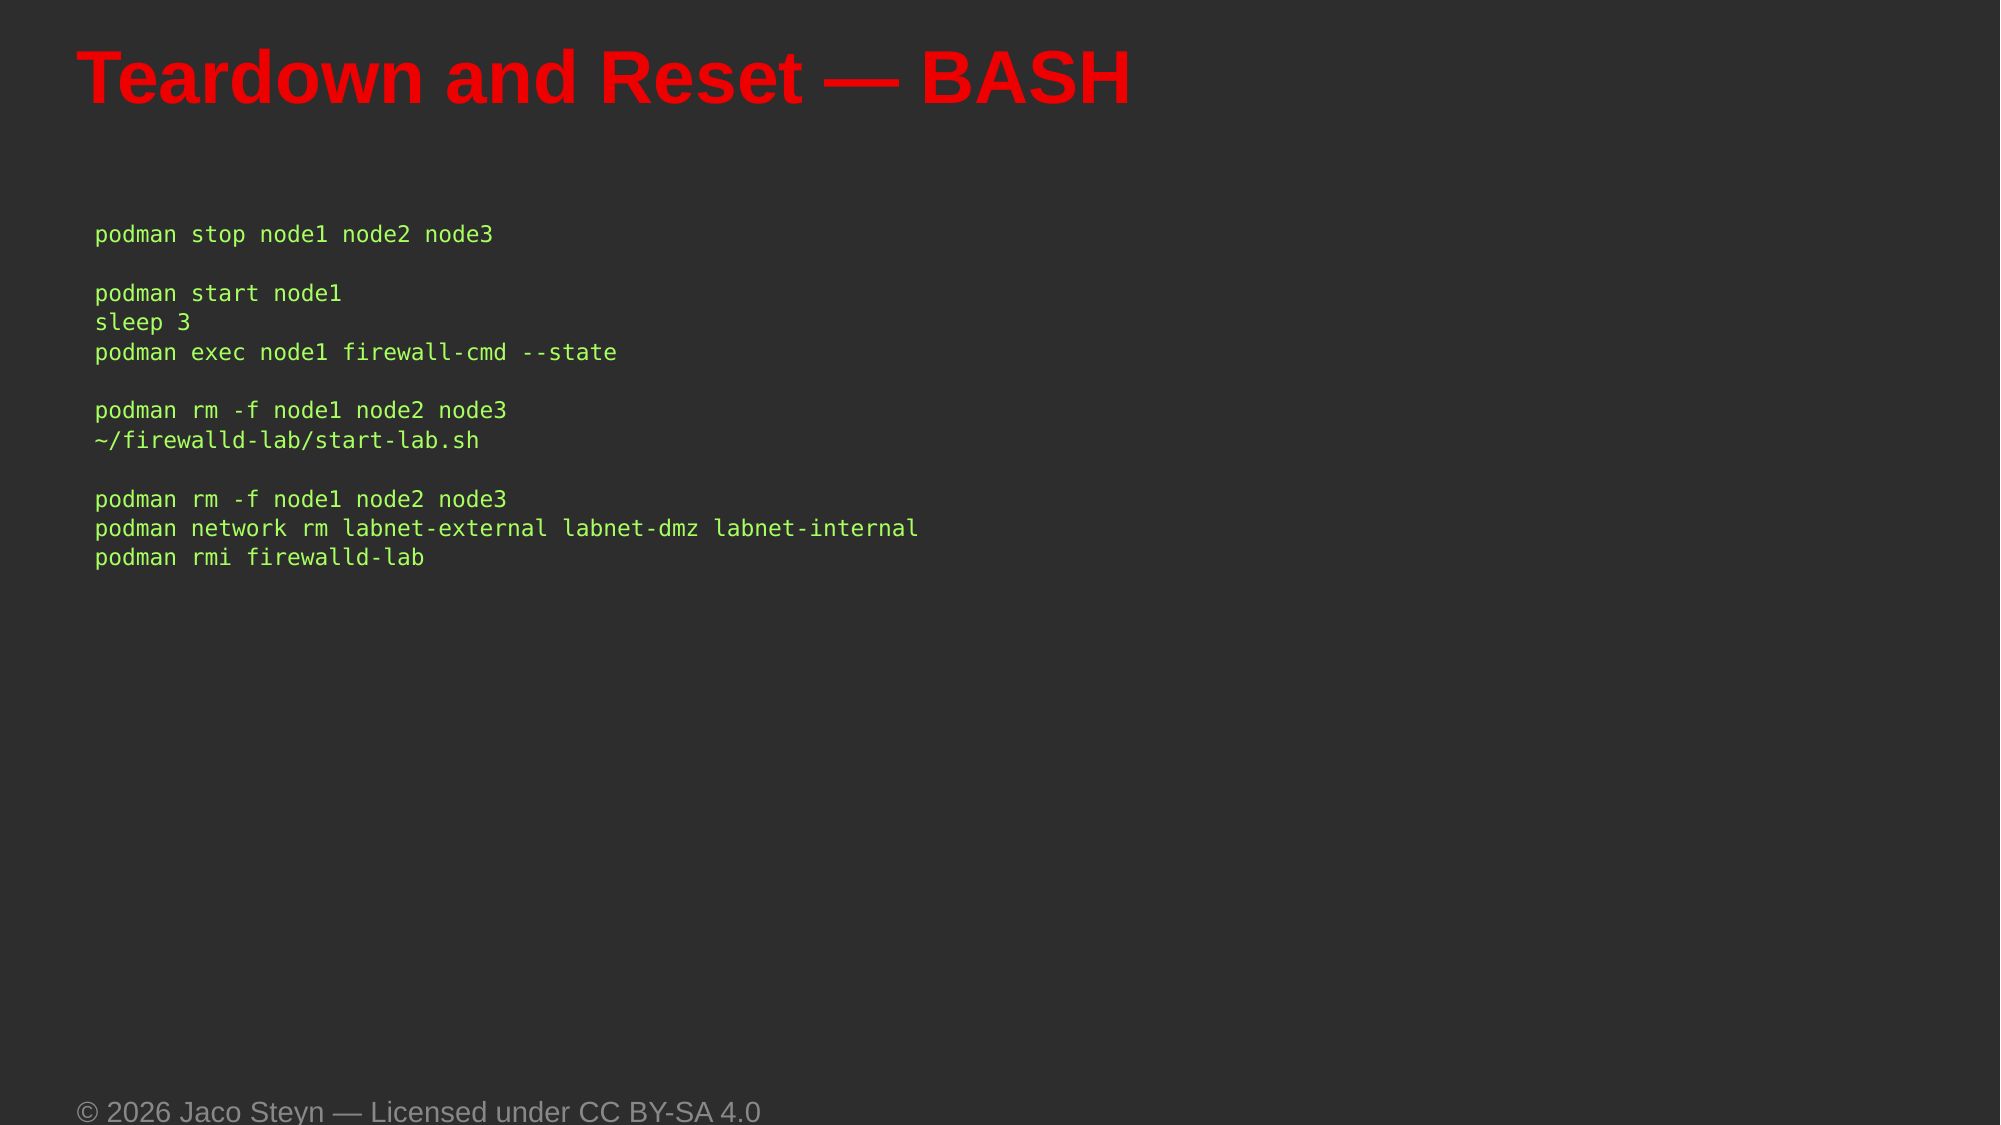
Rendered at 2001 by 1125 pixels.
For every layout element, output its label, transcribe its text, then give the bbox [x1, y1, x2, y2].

text_box Teardown and Reset — BASH [59, 23, 1942, 178]
text_box © 2026 Jaco Steyn — Licensed under CC BY-SA 4.0 [59, 1083, 1942, 1120]
text_box podman stop node1 node2 node3 podman start node1 sleep 3 podman exec node1 firewall-cmd --state podman rm -f node1 node2 node3 ~/firewalld-lab/start-lab.sh podman rm -f node1 node2 node3 podman network rm labnet-external labnet-dmz labnet-internal podman rmi firewalld-lab [59, 194, 1942, 1052]
